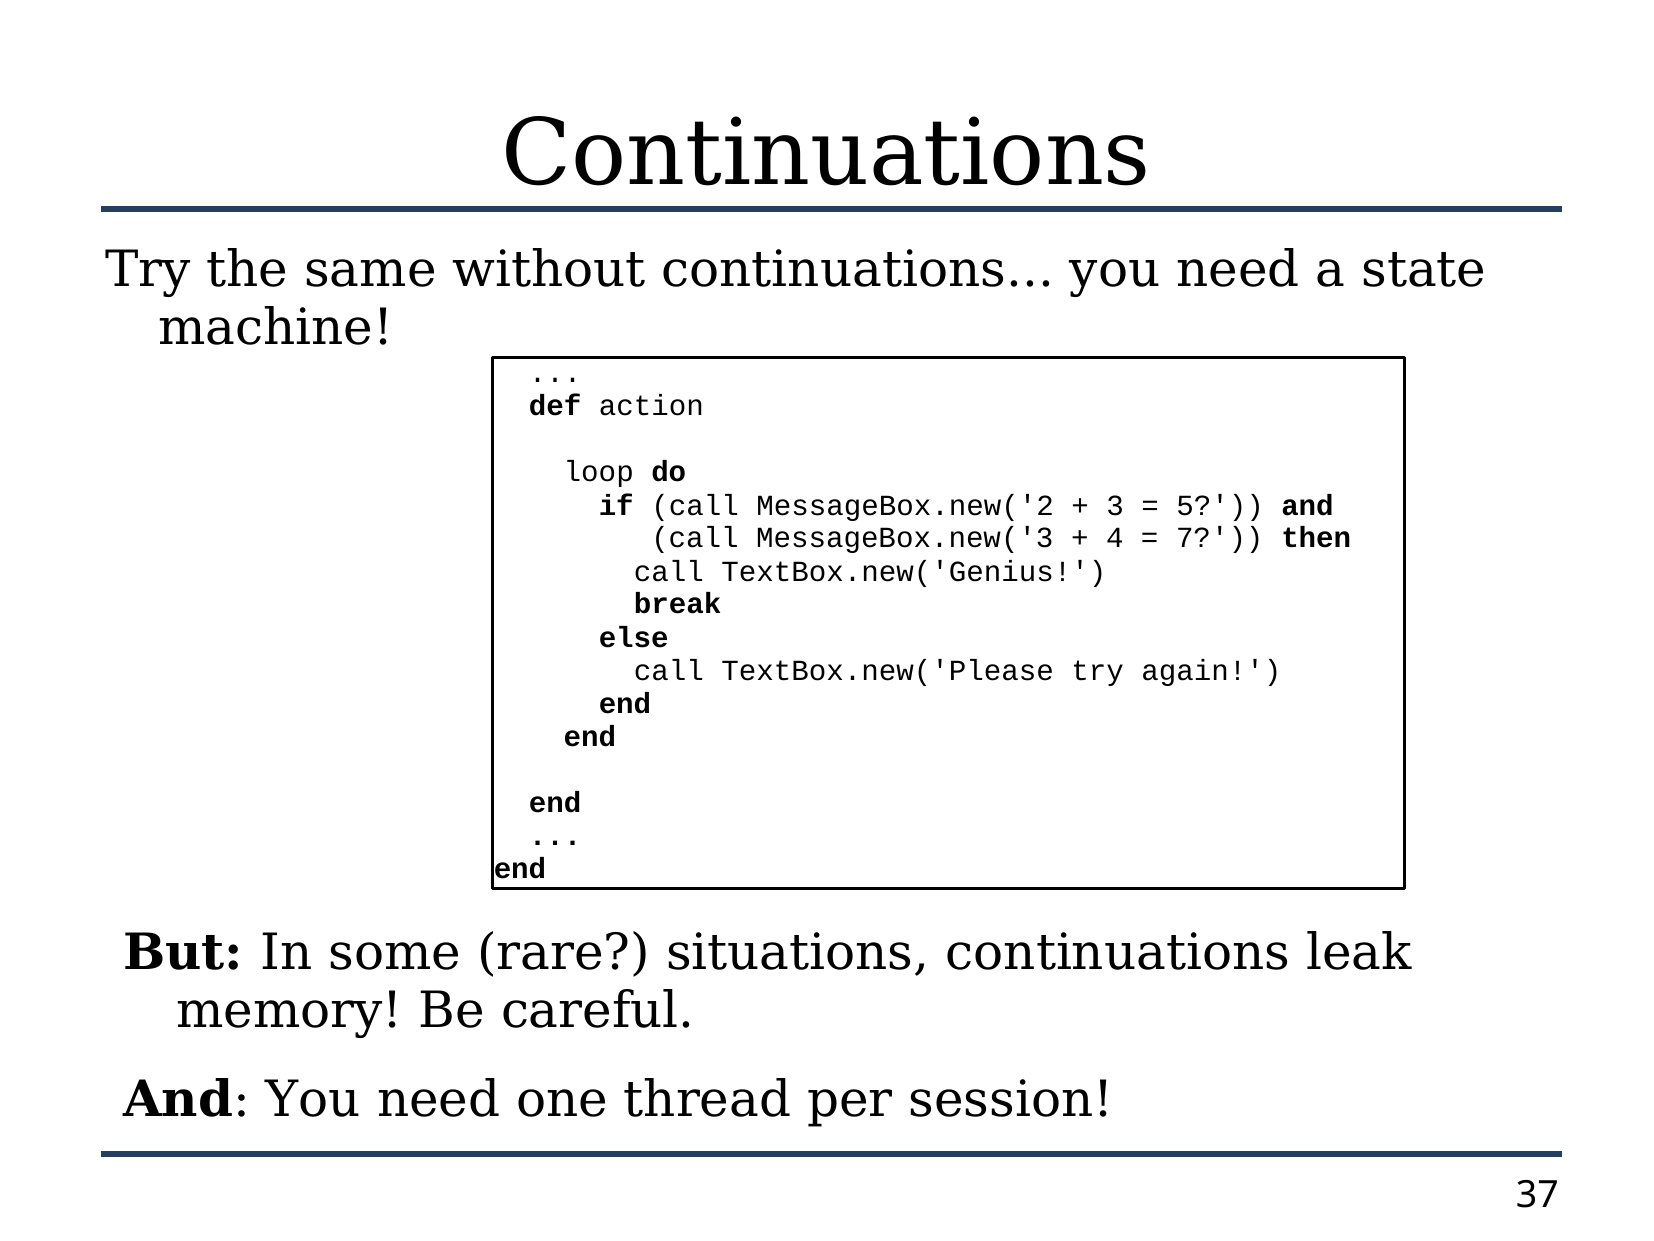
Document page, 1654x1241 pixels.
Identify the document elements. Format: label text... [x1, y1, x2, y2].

list But: In some (rare?) situations, continuations leak memory! Be careful. And: You need one thread per session! [105, 922, 1594, 1128]
list Try the same without continuations... you need a state machine! [87, 239, 1575, 357]
title Continuations [82, 49, 1571, 257]
text_box ... def action loop do if (call MessageBox.new('2 + 3 = 5?')) and (call MessageBox.new('3 + 4 = 7?')) then call TextBox.new('Genius!') break else call TextBox.new('Please try again!') end end end ... end [492, 357, 1405, 889]
